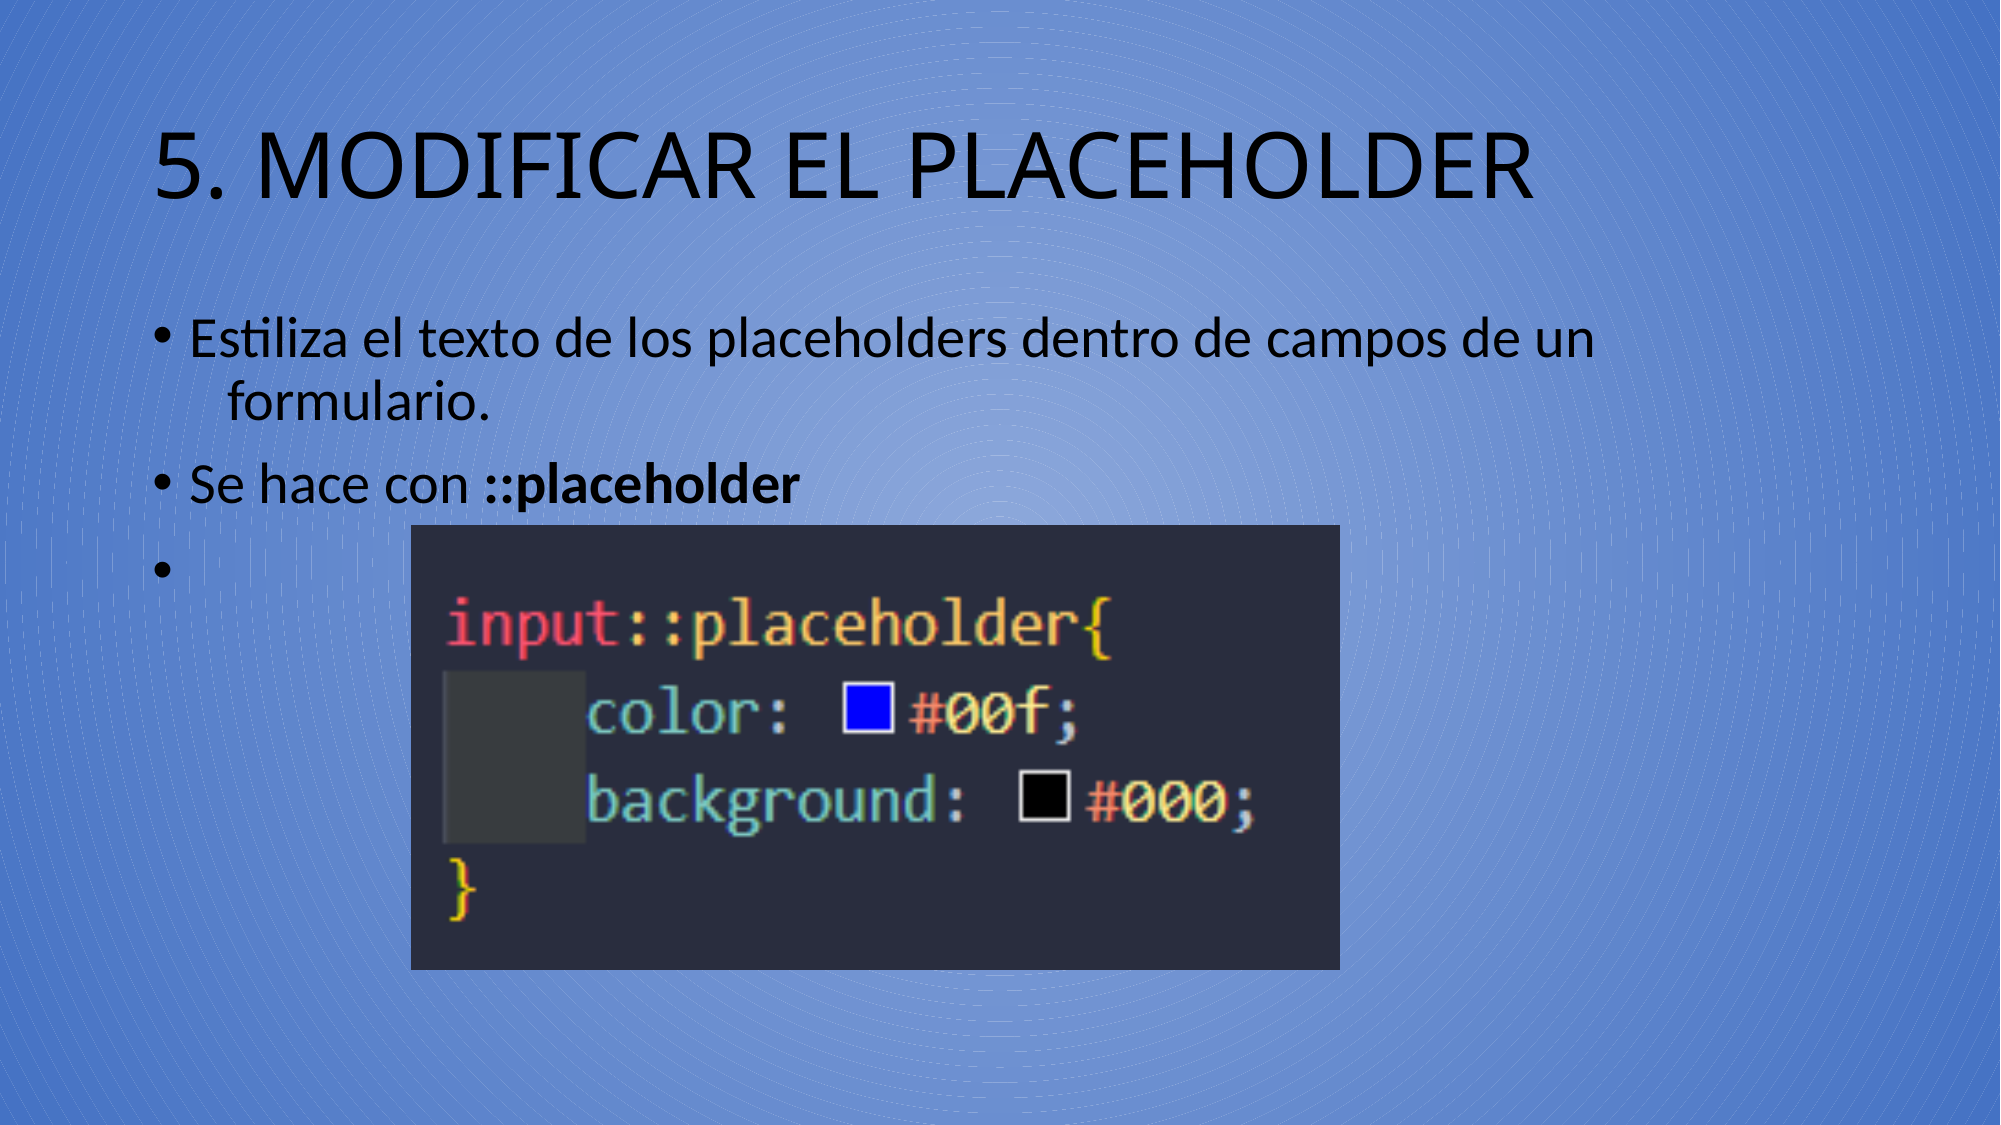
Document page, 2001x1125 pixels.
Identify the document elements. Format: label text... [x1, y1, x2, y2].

title 5. MODIFICAR EL PLACEHOLDER [137, 59, 1863, 278]
list Estiliza el texto de los placeholders dentro de campos de un formulario. Se hace con ::placeholder [137, 299, 1863, 1014]
picture [411, 525, 1340, 970]
